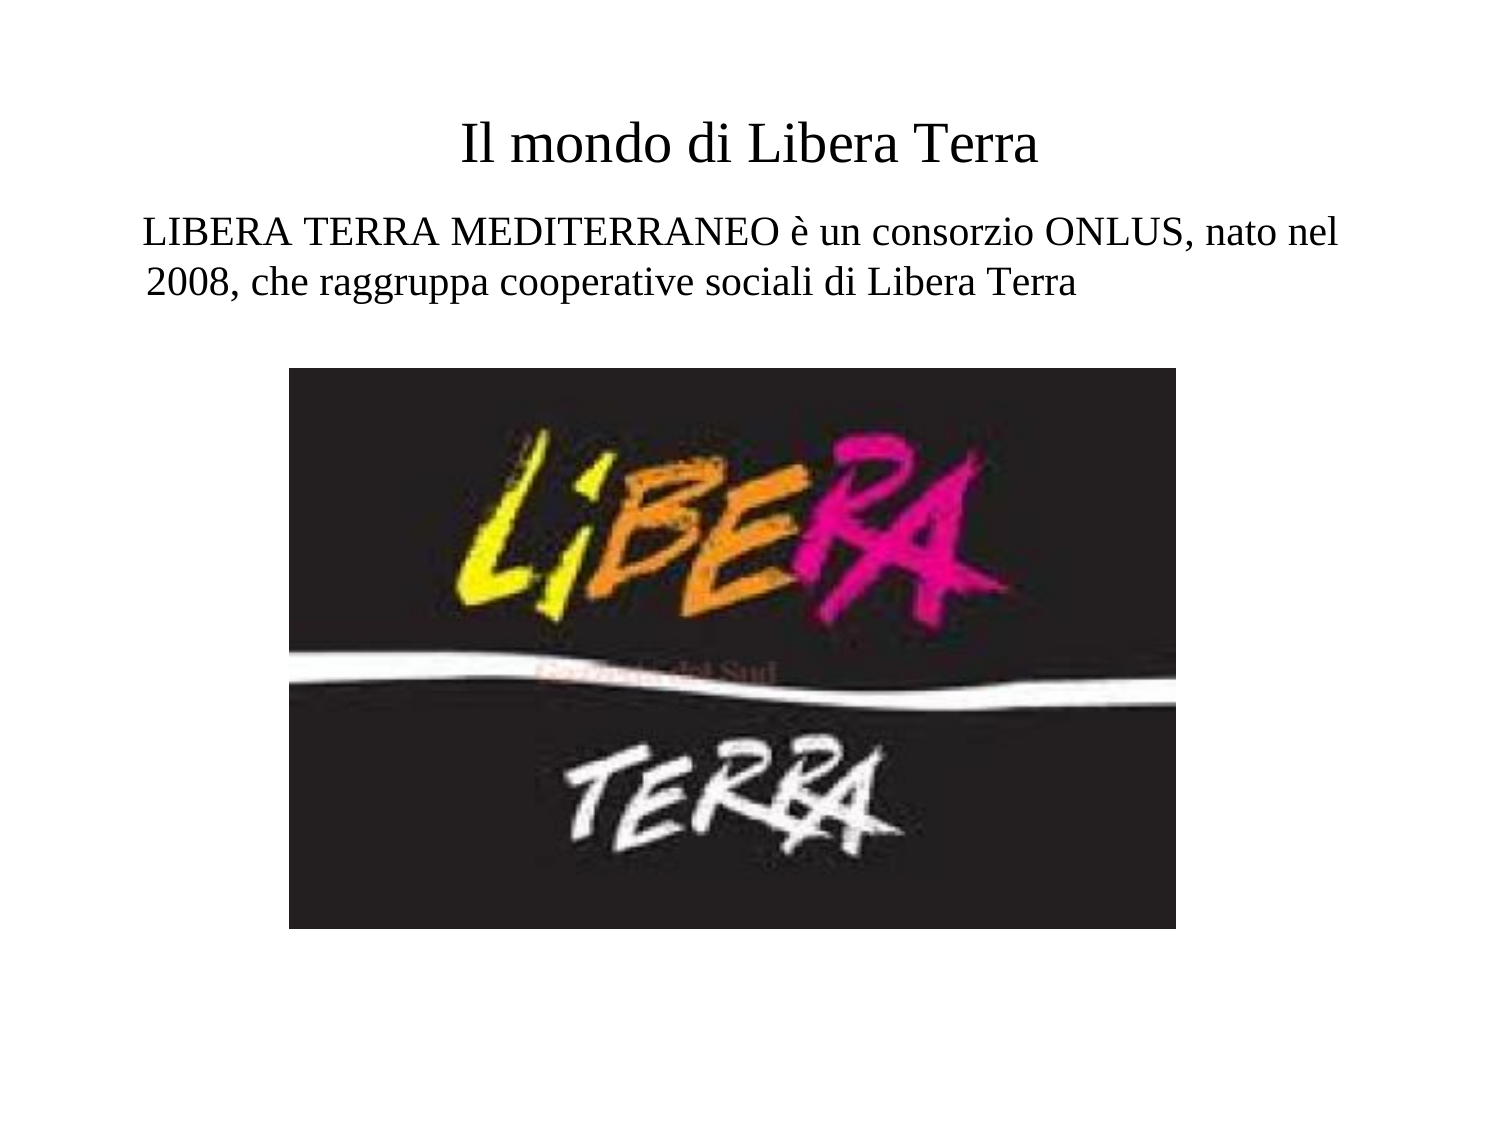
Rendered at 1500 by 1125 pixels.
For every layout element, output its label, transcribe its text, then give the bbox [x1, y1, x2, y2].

picture [289, 368, 1176, 929]
list LIBERA TERRA MEDITERRANEO è un consorzio ONLUS, nato nel 2008, che raggruppa cooperative sociali di Libera Terra [75, 196, 1426, 1005]
title Il mondo di Libera Terra [75, 45, 1426, 196]
